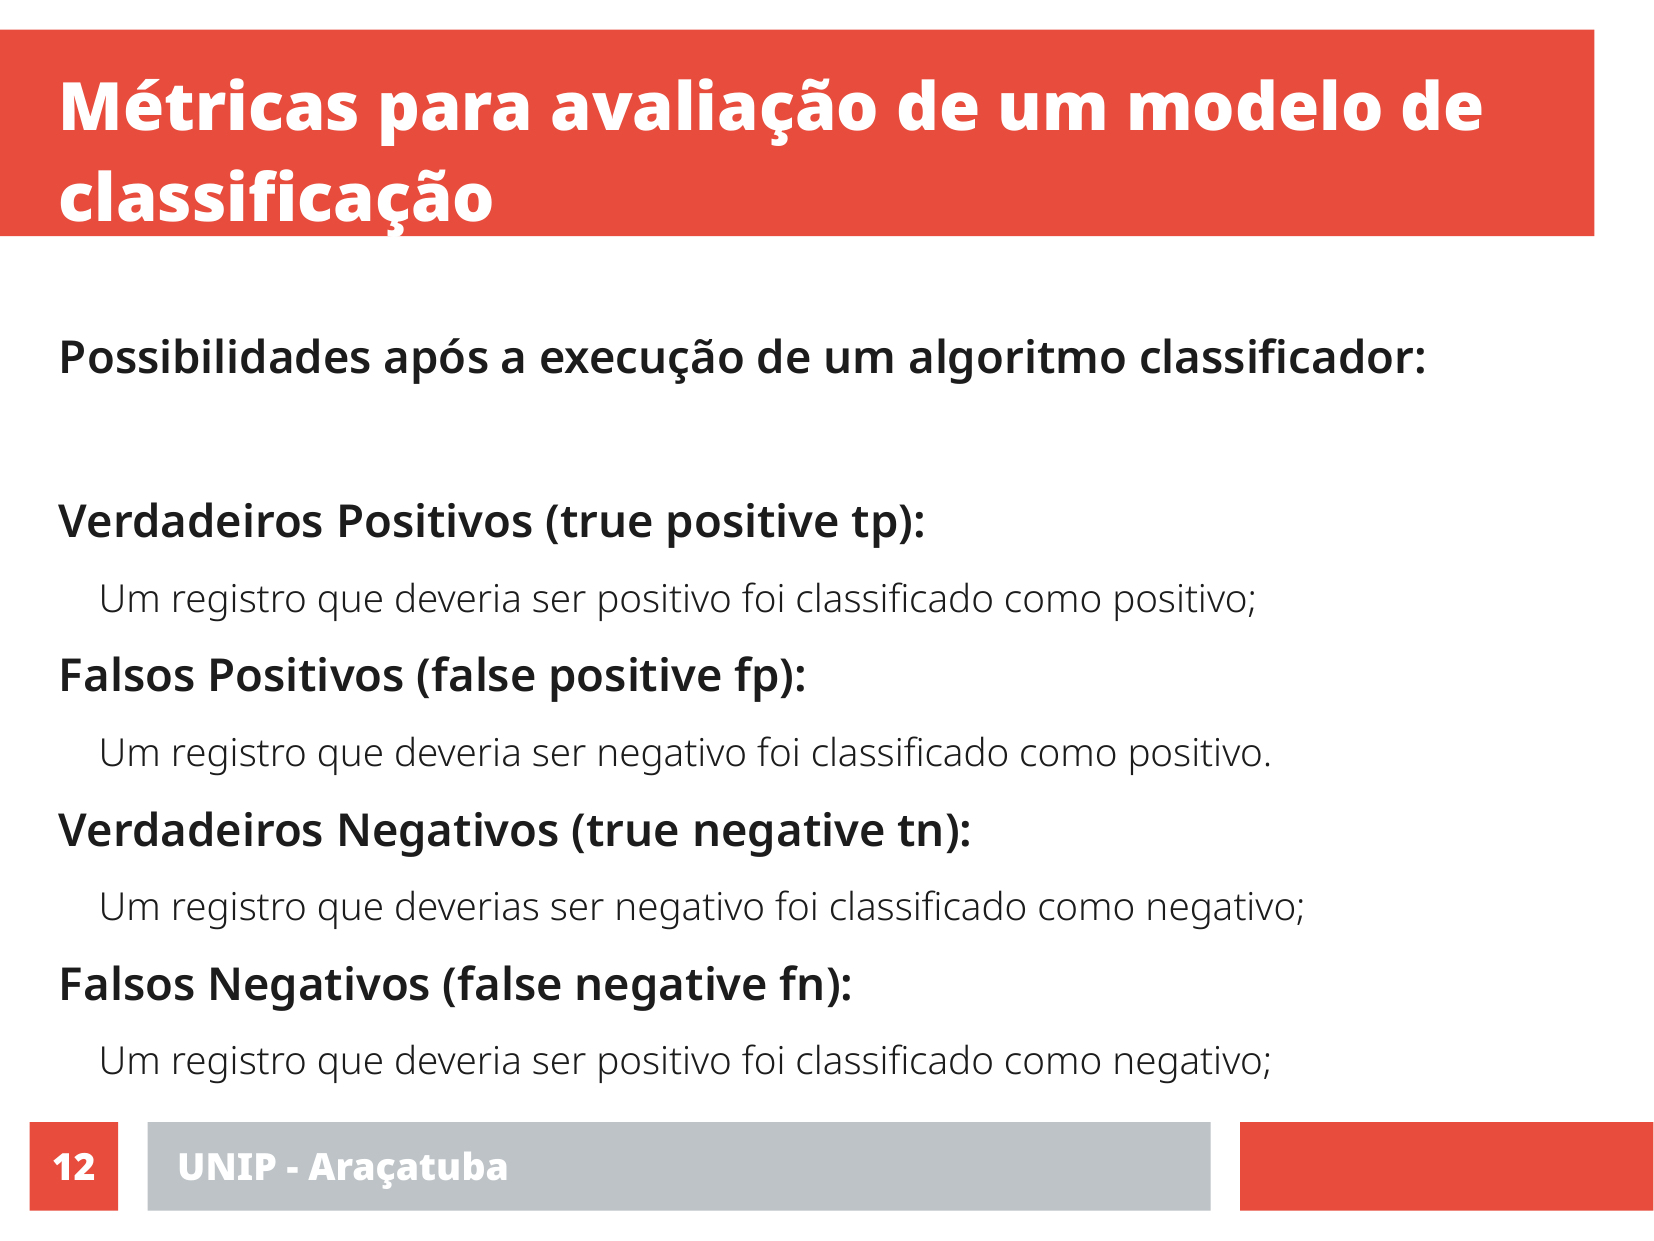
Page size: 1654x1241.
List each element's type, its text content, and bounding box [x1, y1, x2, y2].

list Possibilidades após a execução de um algoritmo classificador: Verdadeiros Positivos (true positive tp): Um registro que deveria ser positivo foi classificado como positivo; Falsos Positivos (false positive fp): Um registro que deveria ser negativo foi classificado como positivo. Verdadeiros Negativos (true negative tn): Um registro que deverias ser negativo foi classificado como negativo; Falsos Negativos (false negative fn): Um registro que deveria ser positivo foi classificado como negativo; [59, 324, 1565, 1093]
title Métricas para avaliação de um modelo de classificação [59, 59, 1595, 207]
